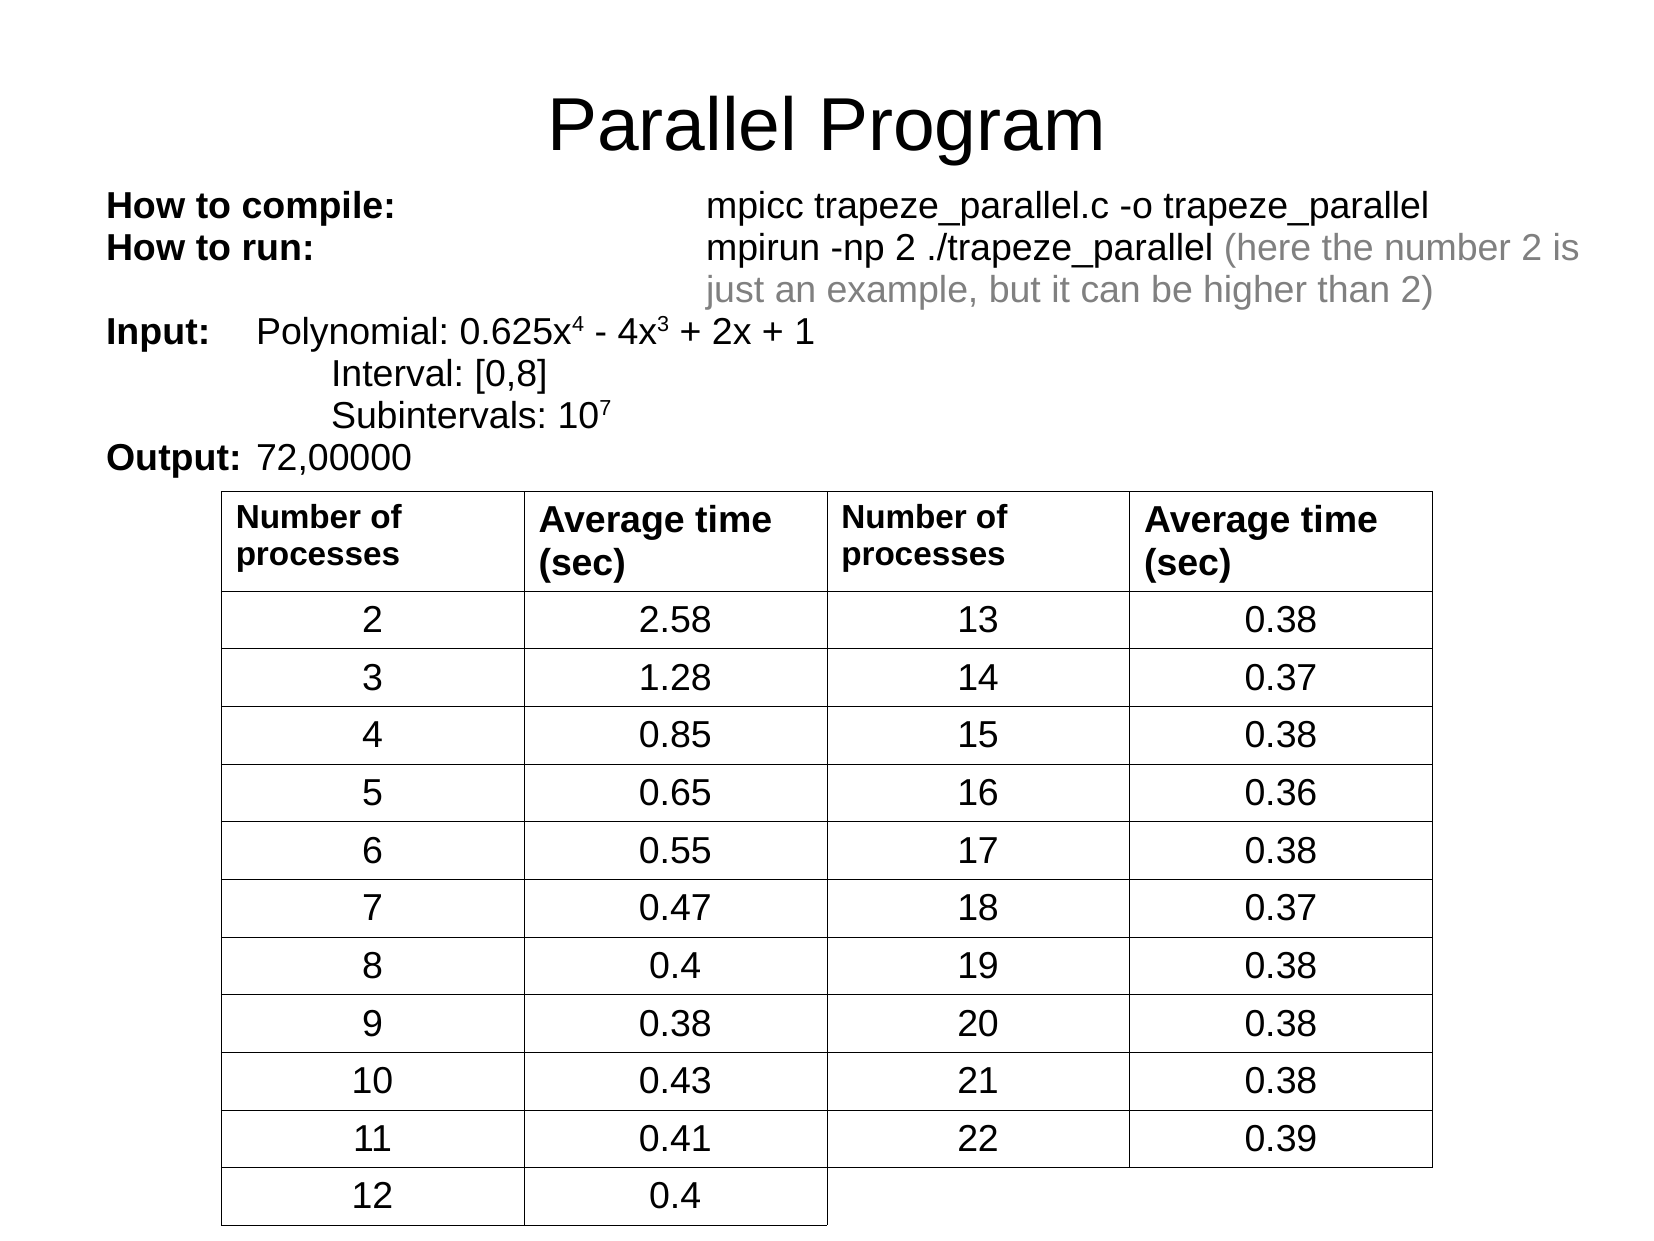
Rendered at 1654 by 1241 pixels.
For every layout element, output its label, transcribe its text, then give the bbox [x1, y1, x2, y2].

table_cell 3 [222, 649, 524, 706]
table_cell 0.38 [1130, 995, 1432, 1052]
table_cell 7 [222, 880, 524, 937]
table_header Number of processes [222, 492, 524, 591]
table_header Average time (sec) [525, 492, 827, 591]
table_cell 0.85 [525, 707, 827, 764]
table_cell 0.38 [1130, 707, 1432, 764]
table_cell 11 [222, 1111, 524, 1167]
table_cell 15 [828, 707, 1129, 764]
table_cell 12 [222, 1168, 524, 1225]
table_cell 0.41 [525, 1111, 827, 1167]
table_cell 17 [828, 822, 1129, 879]
table_cell 0.65 [525, 765, 827, 821]
table_cell [828, 1168, 1129, 1225]
table_cell 0.39 [1130, 1111, 1432, 1167]
table_cell 6 [222, 822, 524, 879]
text_box Parallel Program [283, 75, 1371, 174]
table_cell 0.38 [1130, 1053, 1432, 1110]
table_cell [1129, 1168, 1433, 1225]
table_cell 9 [222, 995, 524, 1052]
table_cell 21 [828, 1053, 1129, 1110]
table_cell 16 [828, 765, 1129, 821]
table_cell 22 [828, 1111, 1129, 1167]
table_cell 10 [222, 1053, 524, 1110]
table_header Average time (sec) [1130, 492, 1432, 591]
table_header Number of processes [828, 492, 1129, 591]
table_cell 0.43 [525, 1053, 827, 1110]
table_cell 8 [222, 938, 524, 994]
table_cell 0.38 [1130, 592, 1432, 648]
table_cell 5 [222, 765, 524, 821]
table_cell 4 [222, 707, 524, 764]
table_cell 13 [828, 592, 1129, 648]
table_cell 0.4 [525, 938, 827, 994]
text_box How to compile: mpicc trapeze_parallel.c -o trapeze_parallel How to run: mpirun -np 2 ./trapeze_parallel (here the number 2 is just an example, but it can be higher than 2) Input: Polynomial: 0.625x4 - 4x3 + 2x + 1 Interval: [0,8] Subintervals: 107 Output: 72,00000 [91, 176, 1602, 1072]
table_cell 0.47 [525, 880, 827, 937]
table_cell 2 [222, 592, 524, 648]
table_cell 0.37 [1130, 880, 1432, 937]
table_cell 0.38 [1130, 938, 1432, 994]
table_cell 14 [828, 649, 1129, 706]
table_cell 20 [828, 995, 1129, 1052]
table_cell 0.38 [1130, 822, 1432, 879]
table_cell 18 [828, 880, 1129, 937]
table_cell 2.58 [525, 592, 827, 648]
table_cell 0.55 [525, 822, 827, 879]
table_cell 19 [828, 938, 1129, 994]
table_cell 0.37 [1130, 649, 1432, 706]
table_cell 0.4 [525, 1168, 827, 1225]
table_cell 0.36 [1130, 765, 1432, 821]
table_cell 0.38 [525, 995, 827, 1052]
table_cell 1.28 [525, 649, 827, 706]
